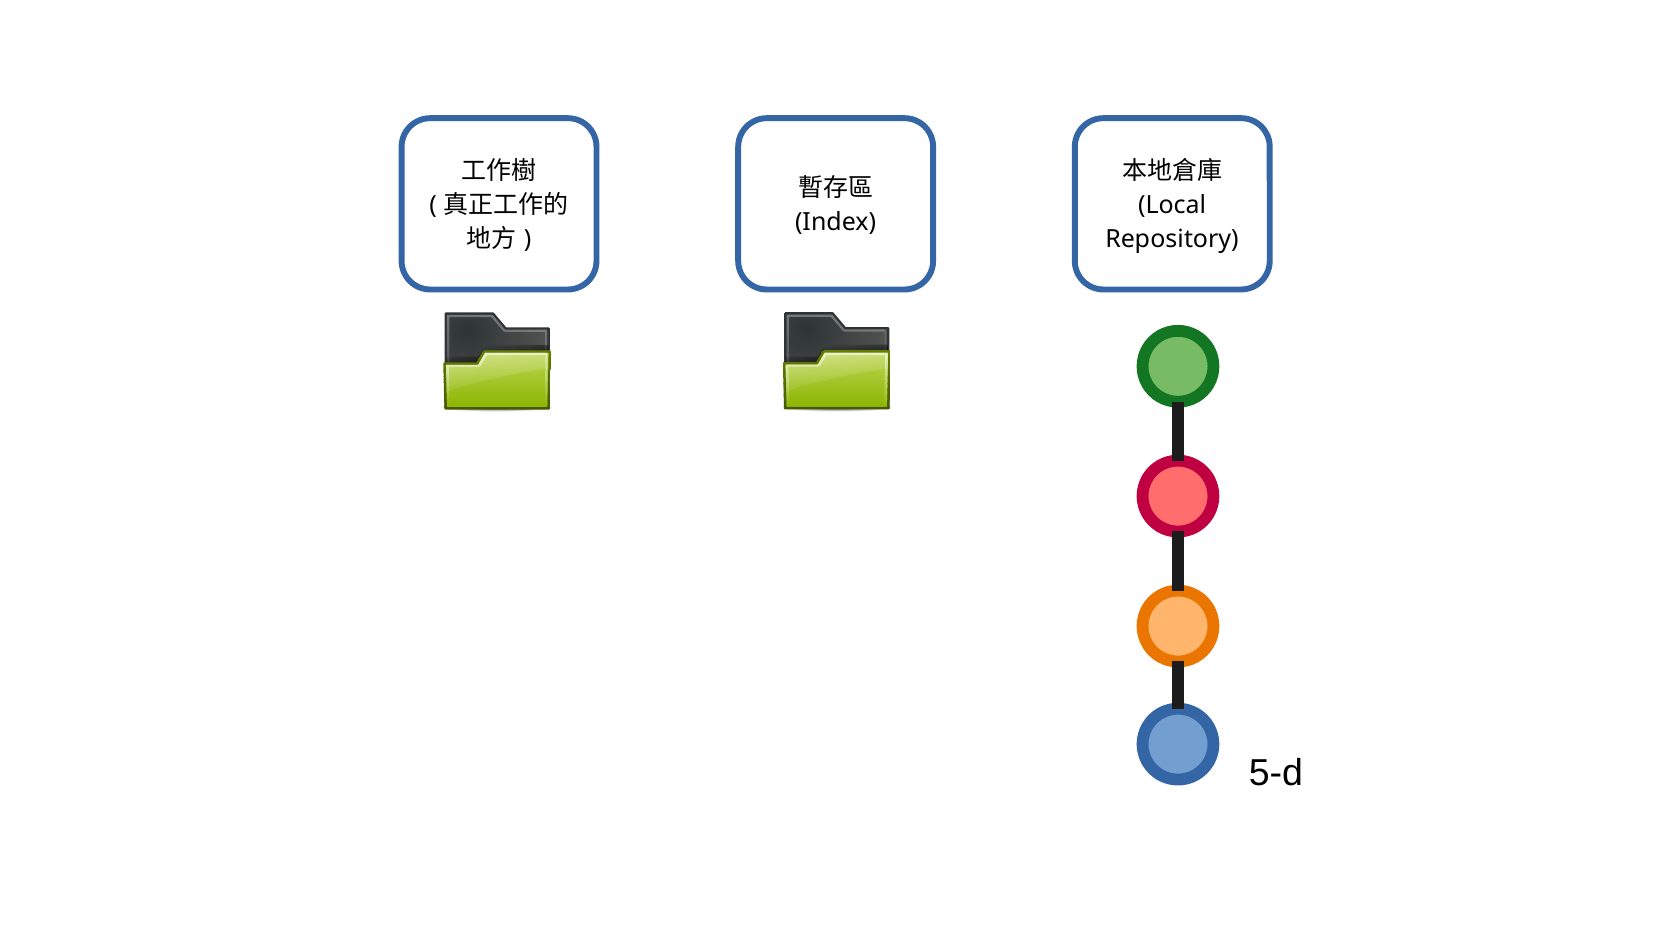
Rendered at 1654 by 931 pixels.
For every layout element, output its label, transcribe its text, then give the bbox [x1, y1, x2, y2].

text_box 本地倉庫 (Local Repository) [1074, 118, 1270, 290]
picture [779, 302, 895, 418]
text_box [1142, 330, 1214, 402]
text_box [1142, 461, 1214, 531]
text_box [1142, 591, 1214, 661]
picture [439, 303, 555, 418]
text_box 工作樹 (真正工作的地方) [401, 118, 597, 290]
text_box [1142, 709, 1214, 780]
text_box 暫存區 (Index) [738, 118, 934, 290]
text_box 5-d [1234, 744, 1371, 801]
